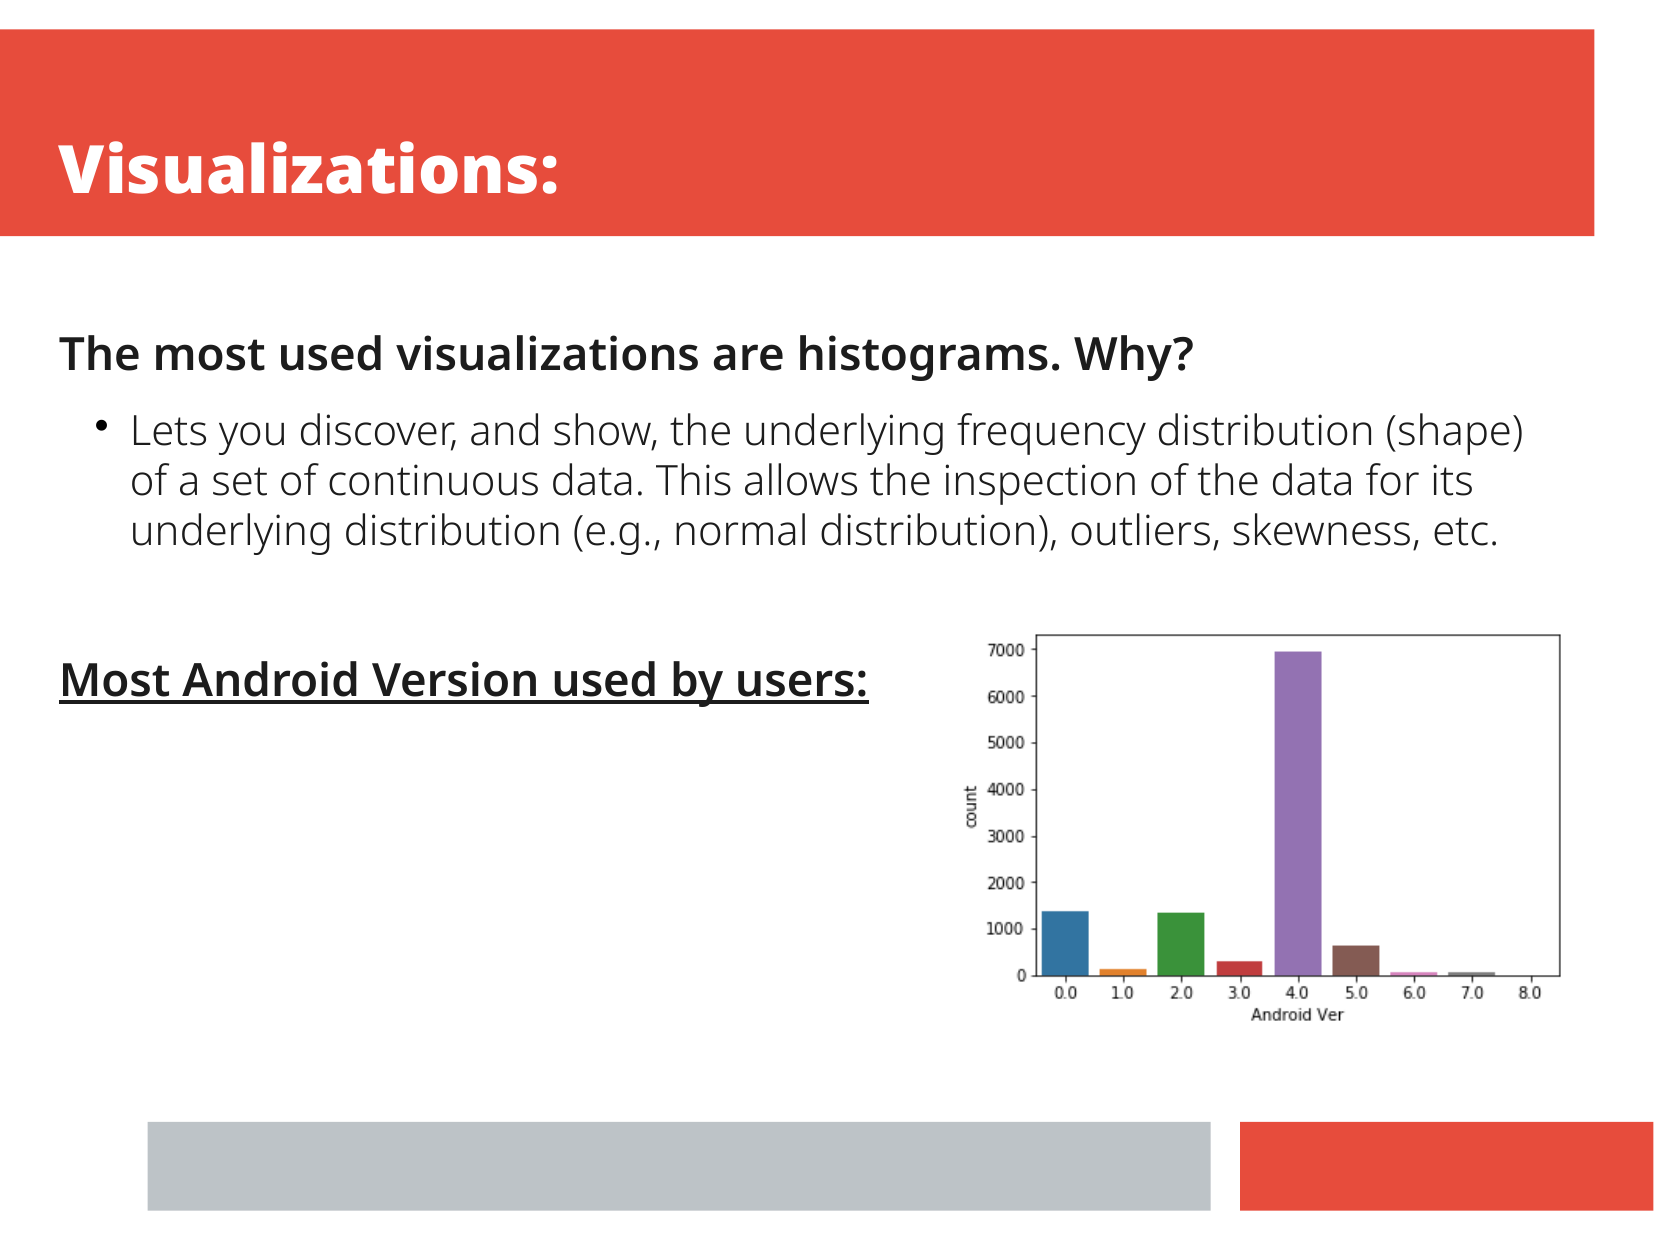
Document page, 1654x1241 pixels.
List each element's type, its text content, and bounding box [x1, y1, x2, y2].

picture [953, 619, 1575, 1035]
text_box The most used visualizations are histograms. Why? Lets you discover, and show, the underlying frequency distribution (shape) of a set of continuous data. This allows the inspection of the data for its underlying distribution (e.g., normal distribution), outliers, skewness, etc. Most Android Version used by users: [58, 324, 1565, 1093]
text_box Visualizations: [58, 58, 1595, 207]
